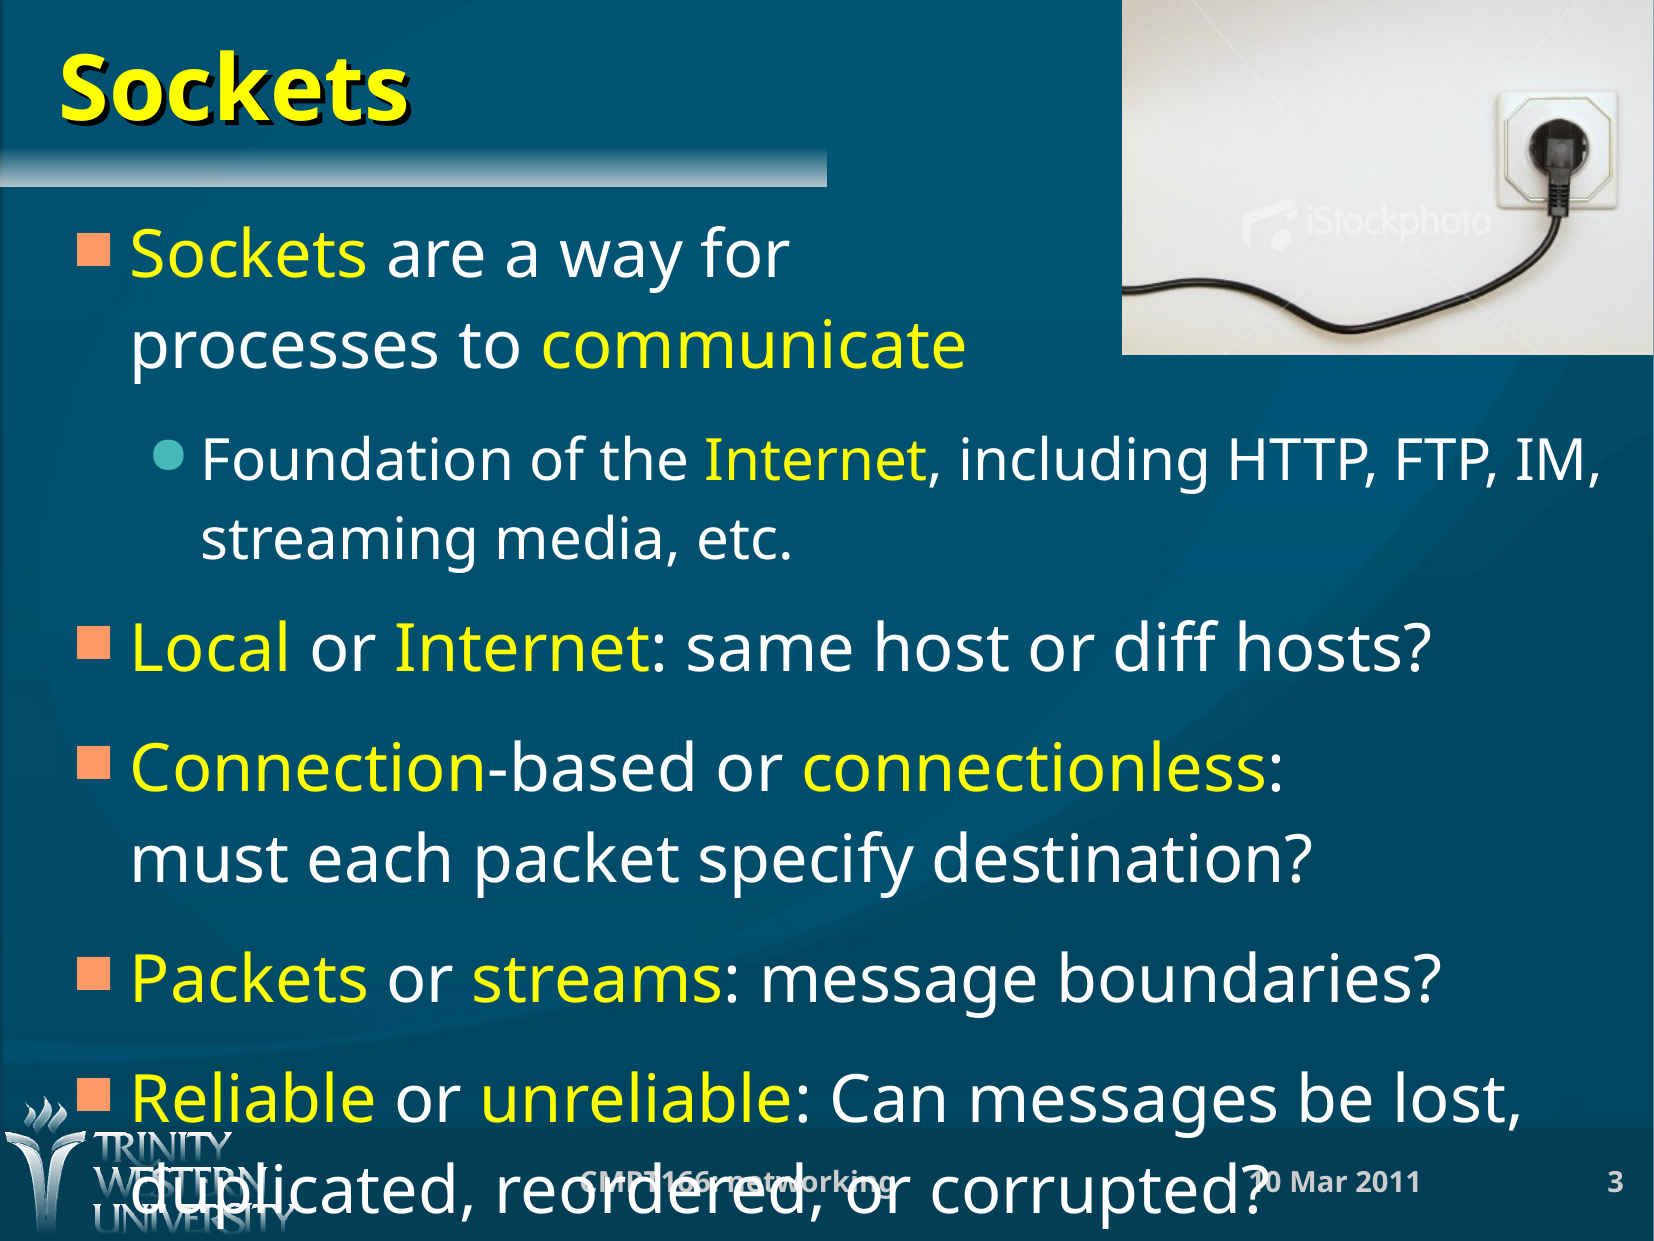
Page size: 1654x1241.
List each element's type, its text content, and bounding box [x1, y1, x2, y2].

title Sockets [59, 19, 1122, 148]
picture [1123, 0, 1654, 354]
title Running out of IP space: IPv6 [0, 154, 827, 158]
picture [38, 1227, 54, 1232]
list Sockets are a way for processes to communicate Foundation of the Internet, including HTTP, FTP, IM, streaming media, etc. Local or Internet: same host or diff hosts? Connection-based or connectionless: must each packet specify destination? Packets or streams: message boundaries? Reliable or unreliable: Can messages be lost, duplicated, reordered, or corrupted? [59, 206, 1625, 1107]
